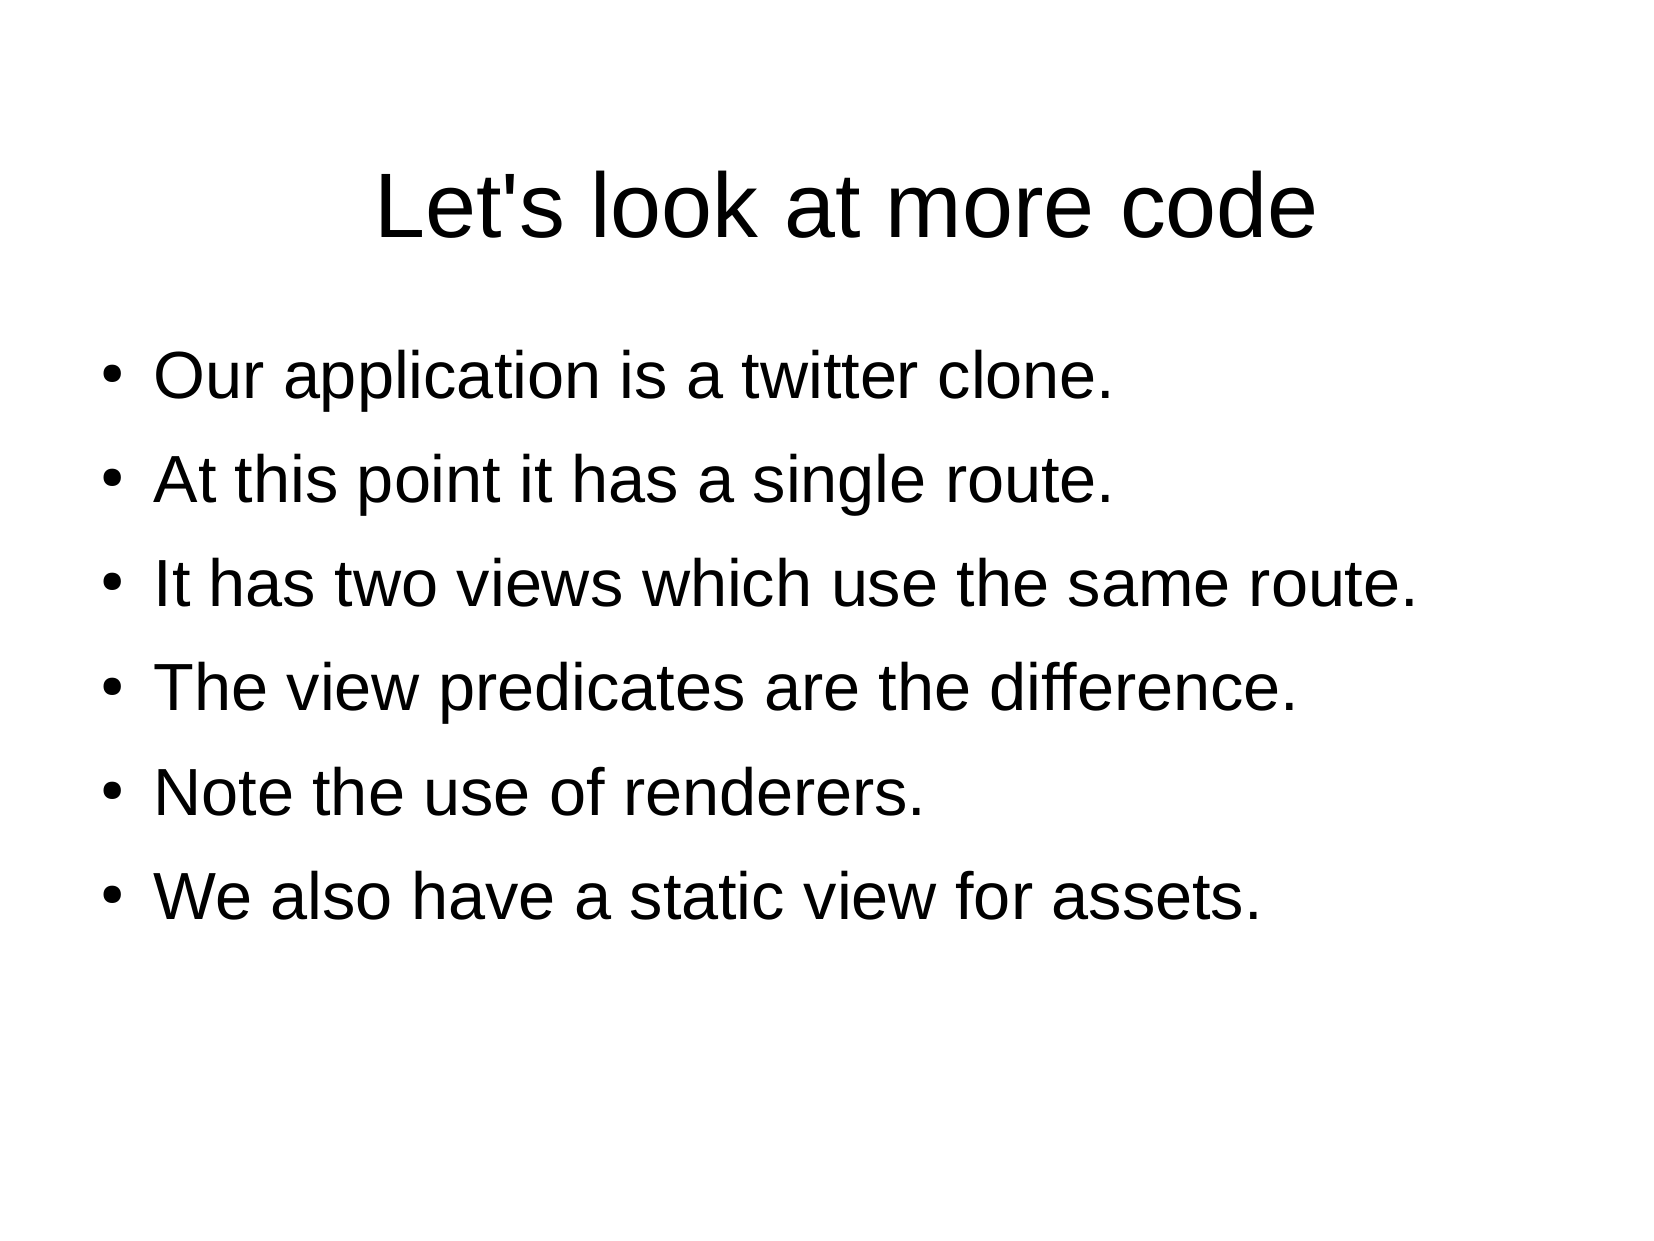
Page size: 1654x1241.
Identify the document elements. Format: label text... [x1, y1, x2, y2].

title Let's look at more code [82, 112, 1612, 301]
list Our application is a twitter clone. At this point it has a single route. It has two views which use the same route. The view predicates are the difference. Note the use of renderers. We also have a static view for assets. [82, 337, 1571, 1157]
